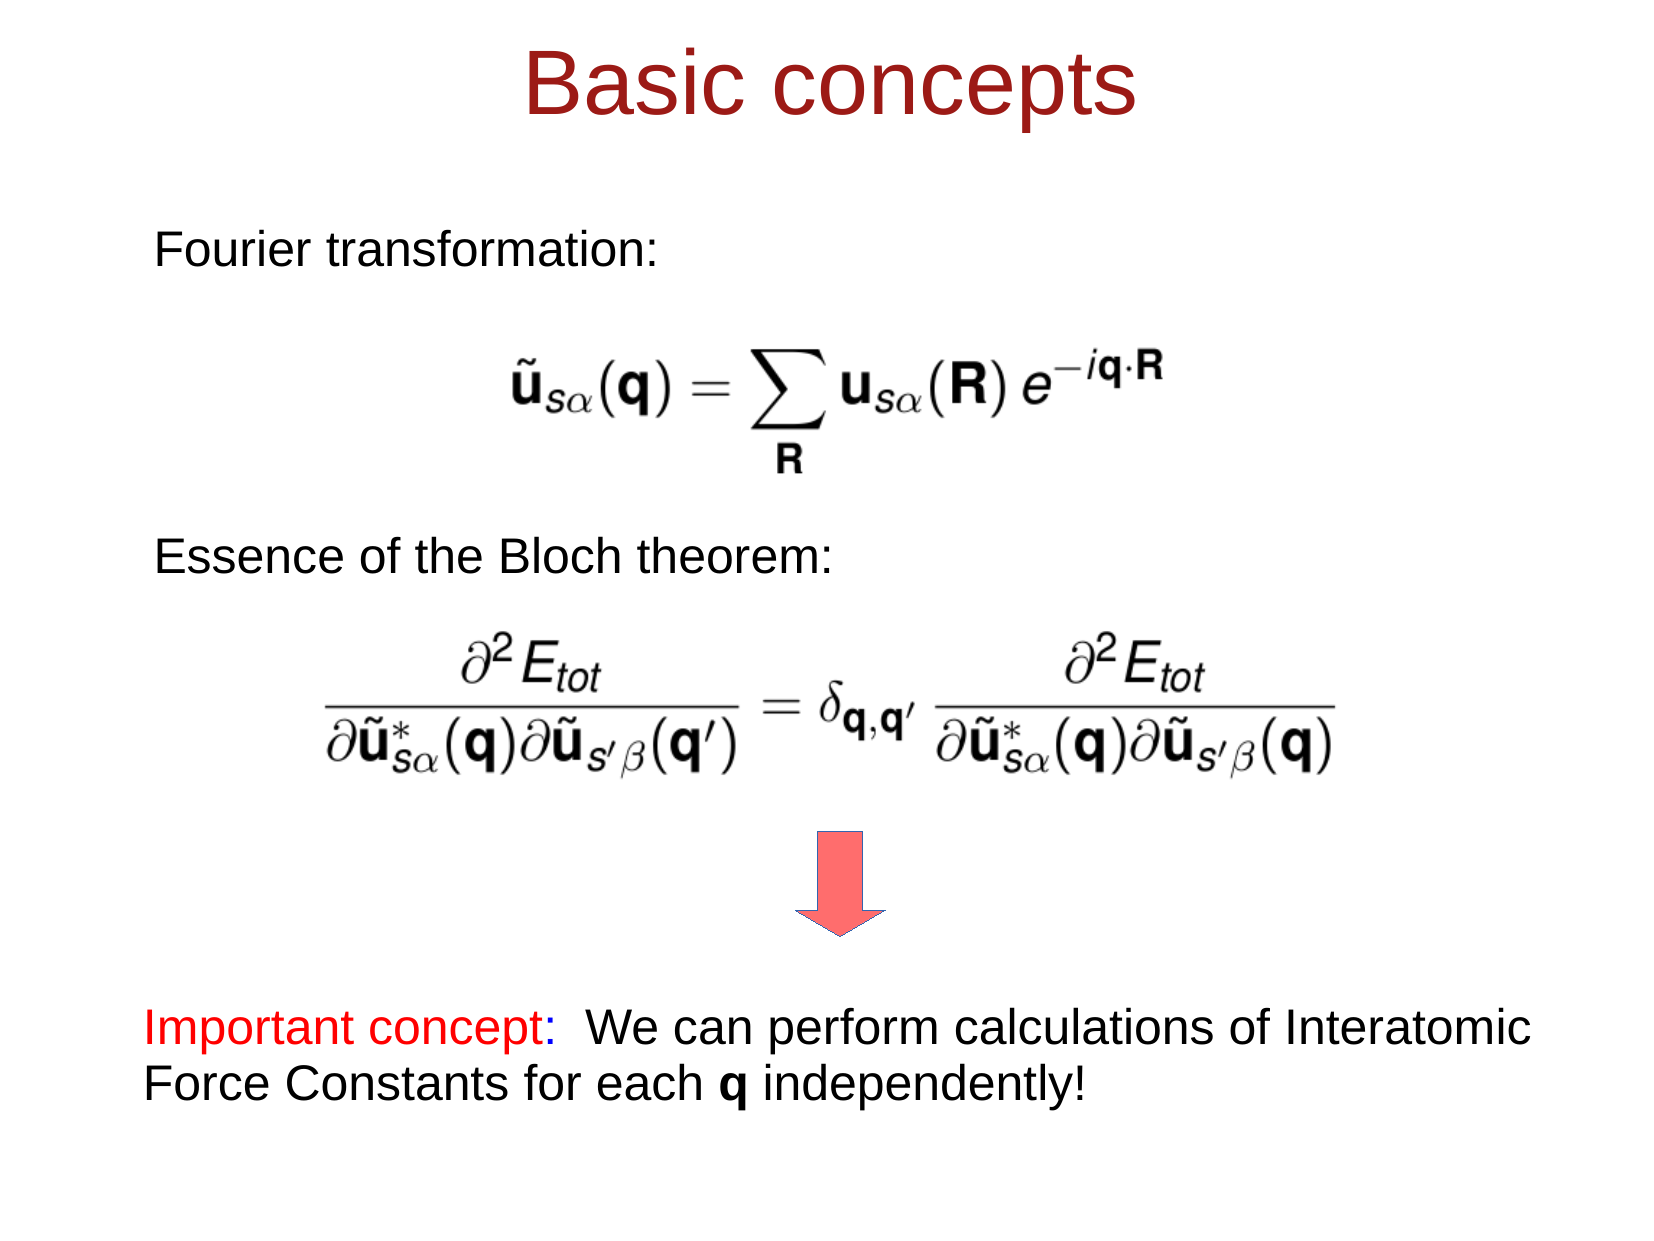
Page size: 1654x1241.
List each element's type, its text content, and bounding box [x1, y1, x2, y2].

title Basic concepts [86, 0, 1576, 187]
text_box [795, 831, 886, 937]
picture [504, 333, 1176, 484]
list Essence of the Bloch theorem: [82, 528, 1571, 628]
list Fourier transformation: [82, 221, 1571, 321]
list Important concept: We can perform calculations of Interatomic Force Constants for each q independently! [71, 999, 1621, 1120]
picture [324, 621, 1341, 796]
